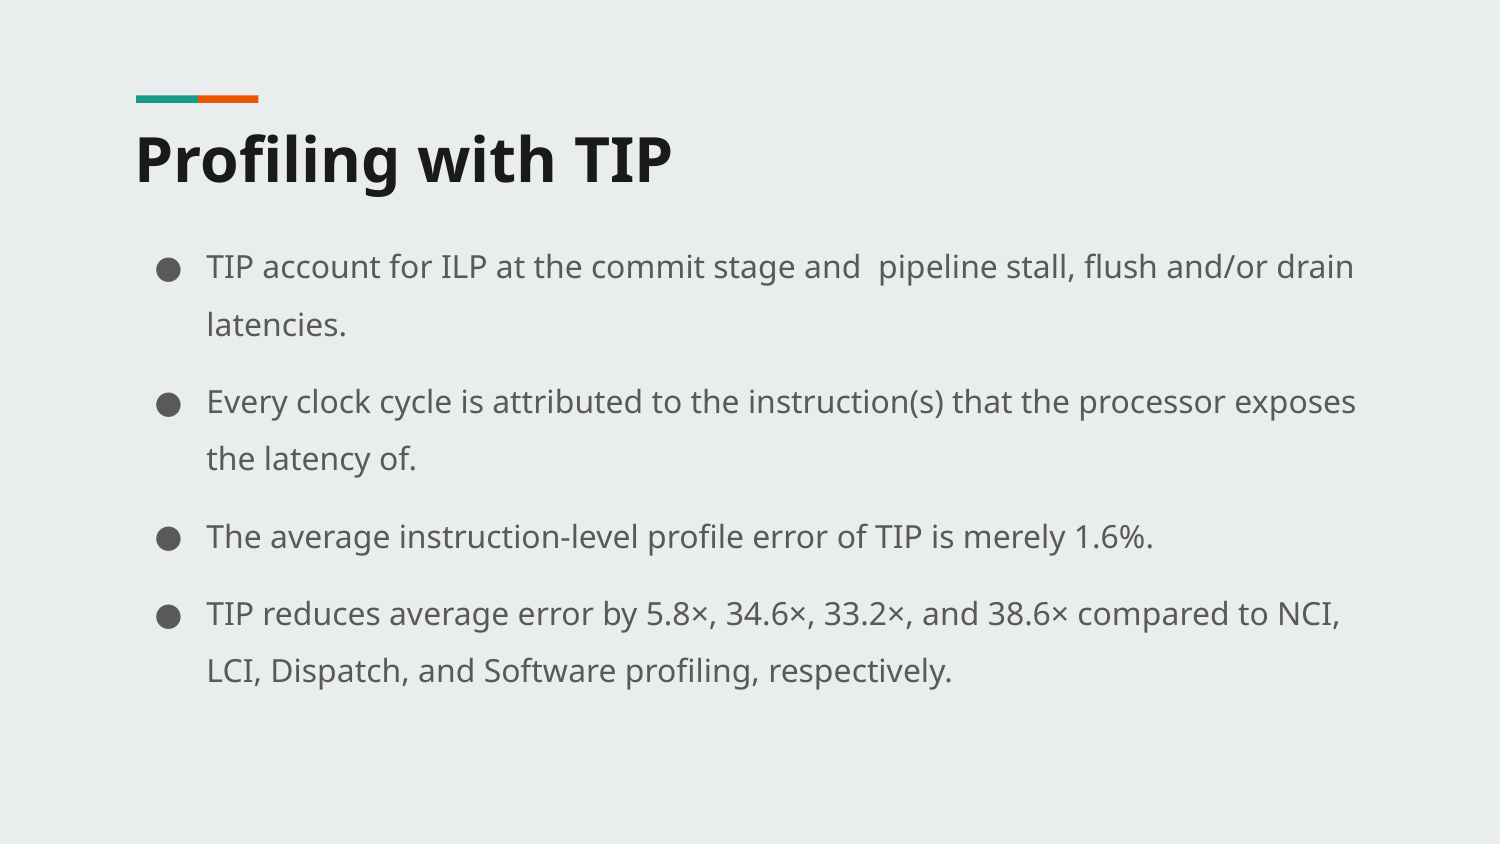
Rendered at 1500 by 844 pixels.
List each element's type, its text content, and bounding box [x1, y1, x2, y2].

text_box Profiling with TIP [119, 104, 1381, 246]
text_box TIP account for ILP at the commit stage and pipeline stall, flush and/or drain latencies. Every clock cycle is attributed to the instruction(s) that the processor exposes the latency of. The average instruction-level profile error of TIP is merely 1.6%. TIP reduces average error by 5.8×, 34.6×, 33.2×, and 38.6× compared to NCI, LCI, Dispatch, and Software profiling, respectively. [119, 246, 1381, 706]
